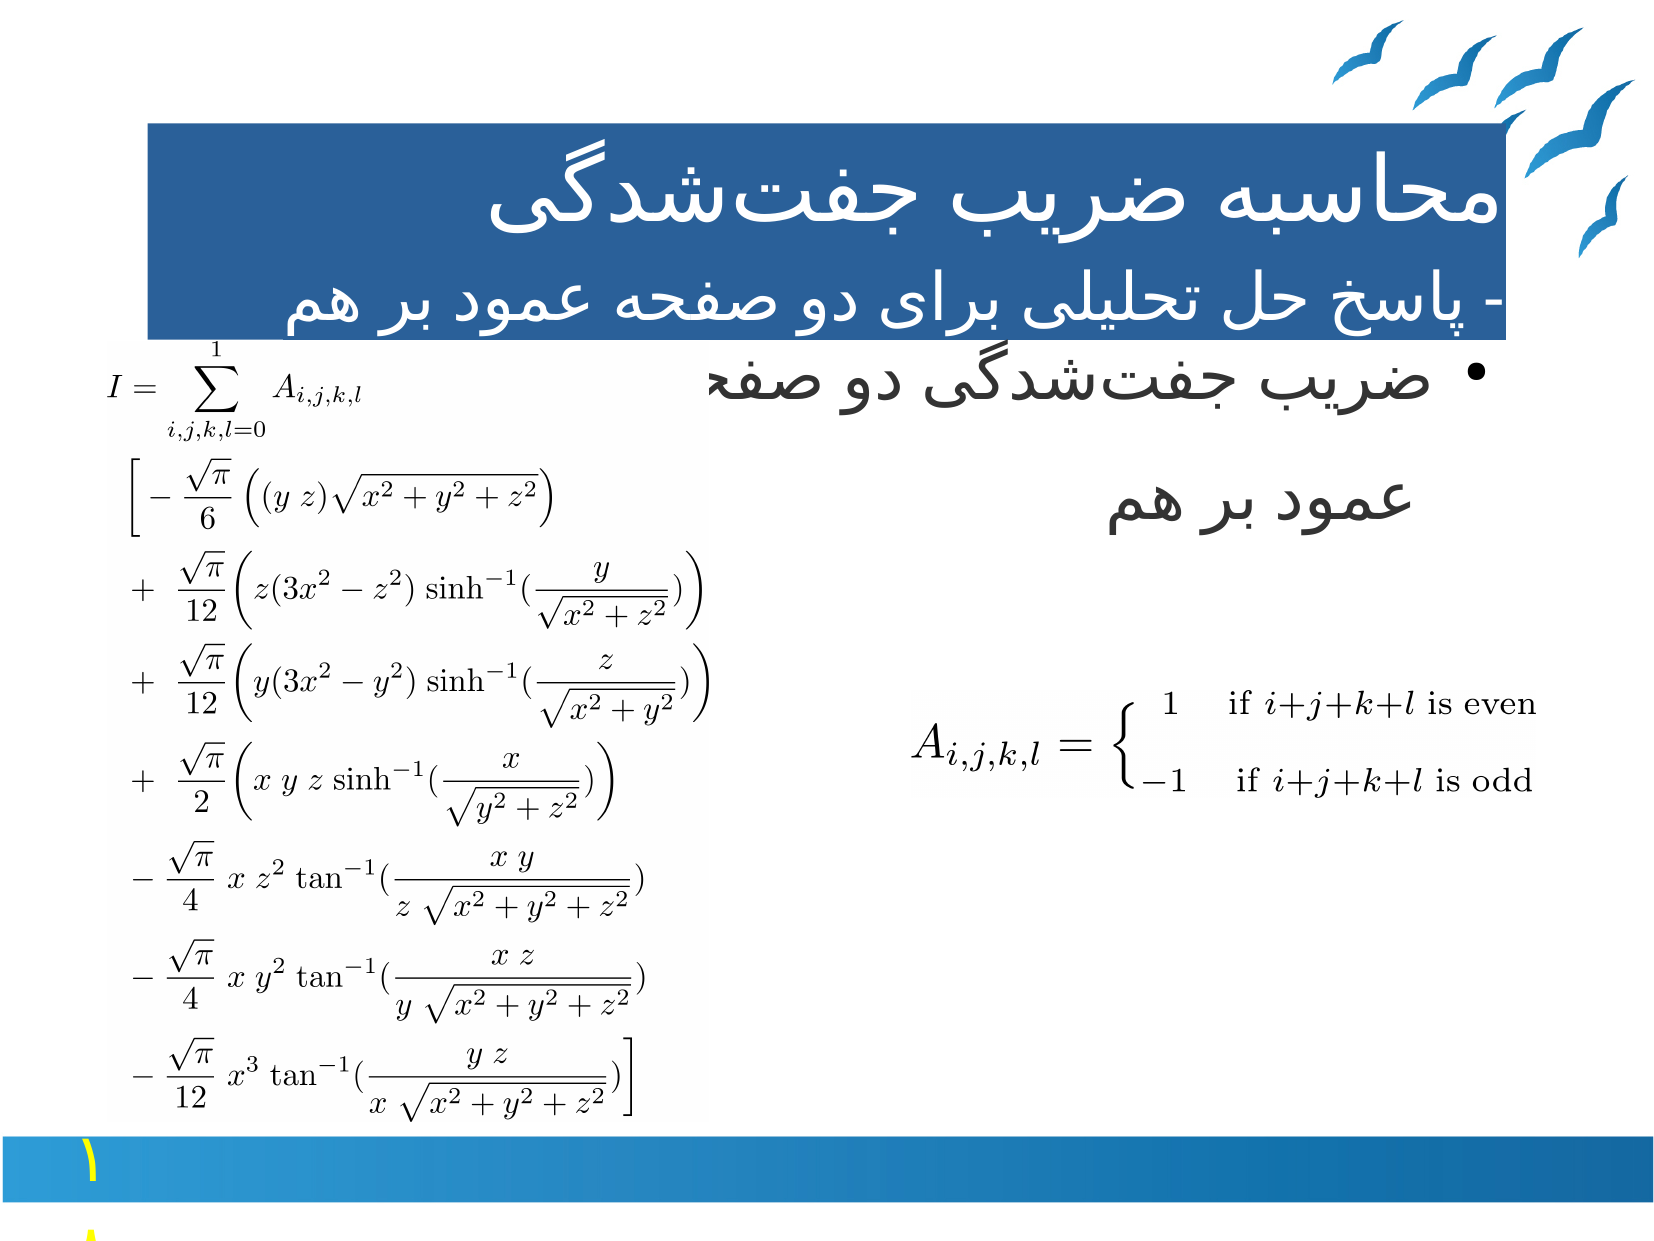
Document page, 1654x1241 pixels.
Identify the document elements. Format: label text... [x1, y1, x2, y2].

list ضریب جفت‌شدگی دو صفحه عمود بر هم [147, 328, 1506, 1054]
title محاسبه ضریب جفت‌شدگی - پاسخ حل تحلیلی برای دو صفحه عمود بر هم [147, 123, 1506, 328]
text_box ۱۸ [59, 1102, 148, 1241]
picture [0, 0, 1654, 1241]
